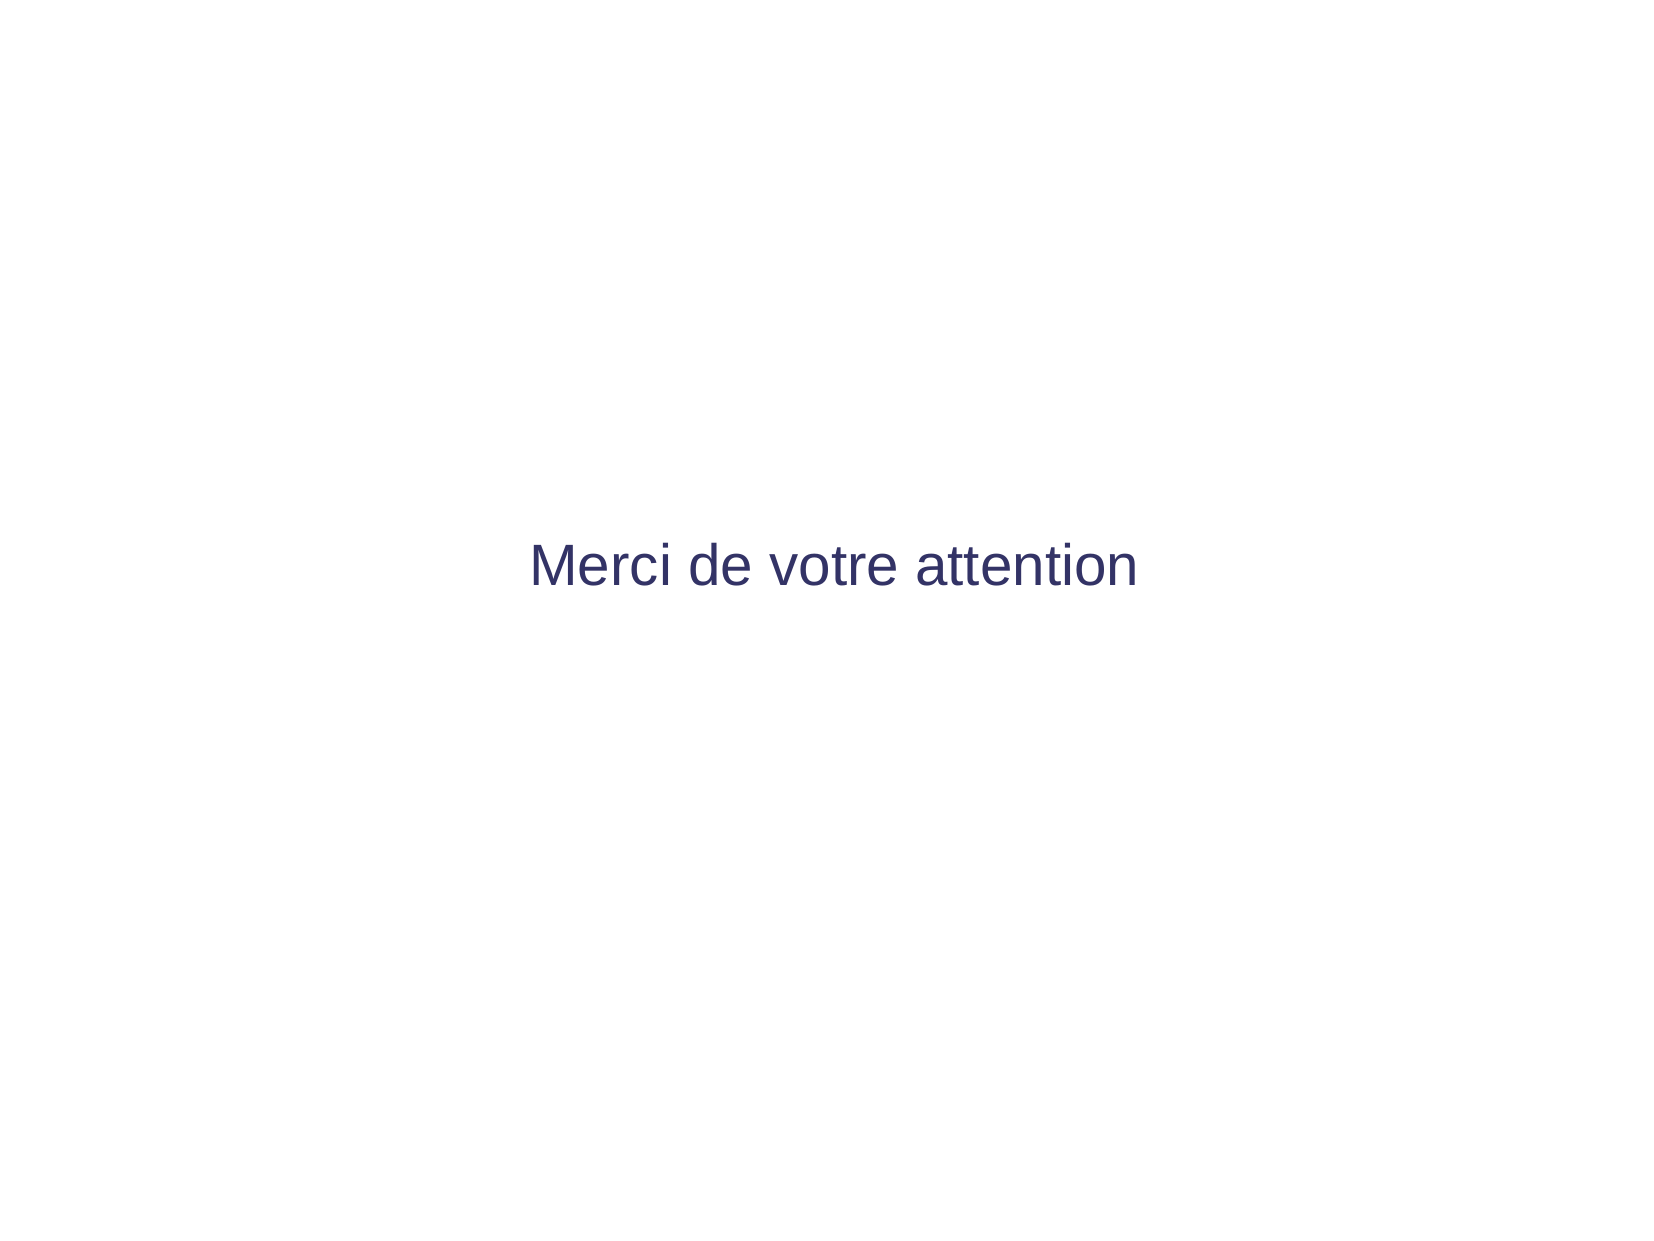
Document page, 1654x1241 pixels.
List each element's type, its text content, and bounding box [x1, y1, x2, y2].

text_box Merci de votre attention [514, 519, 1217, 605]
